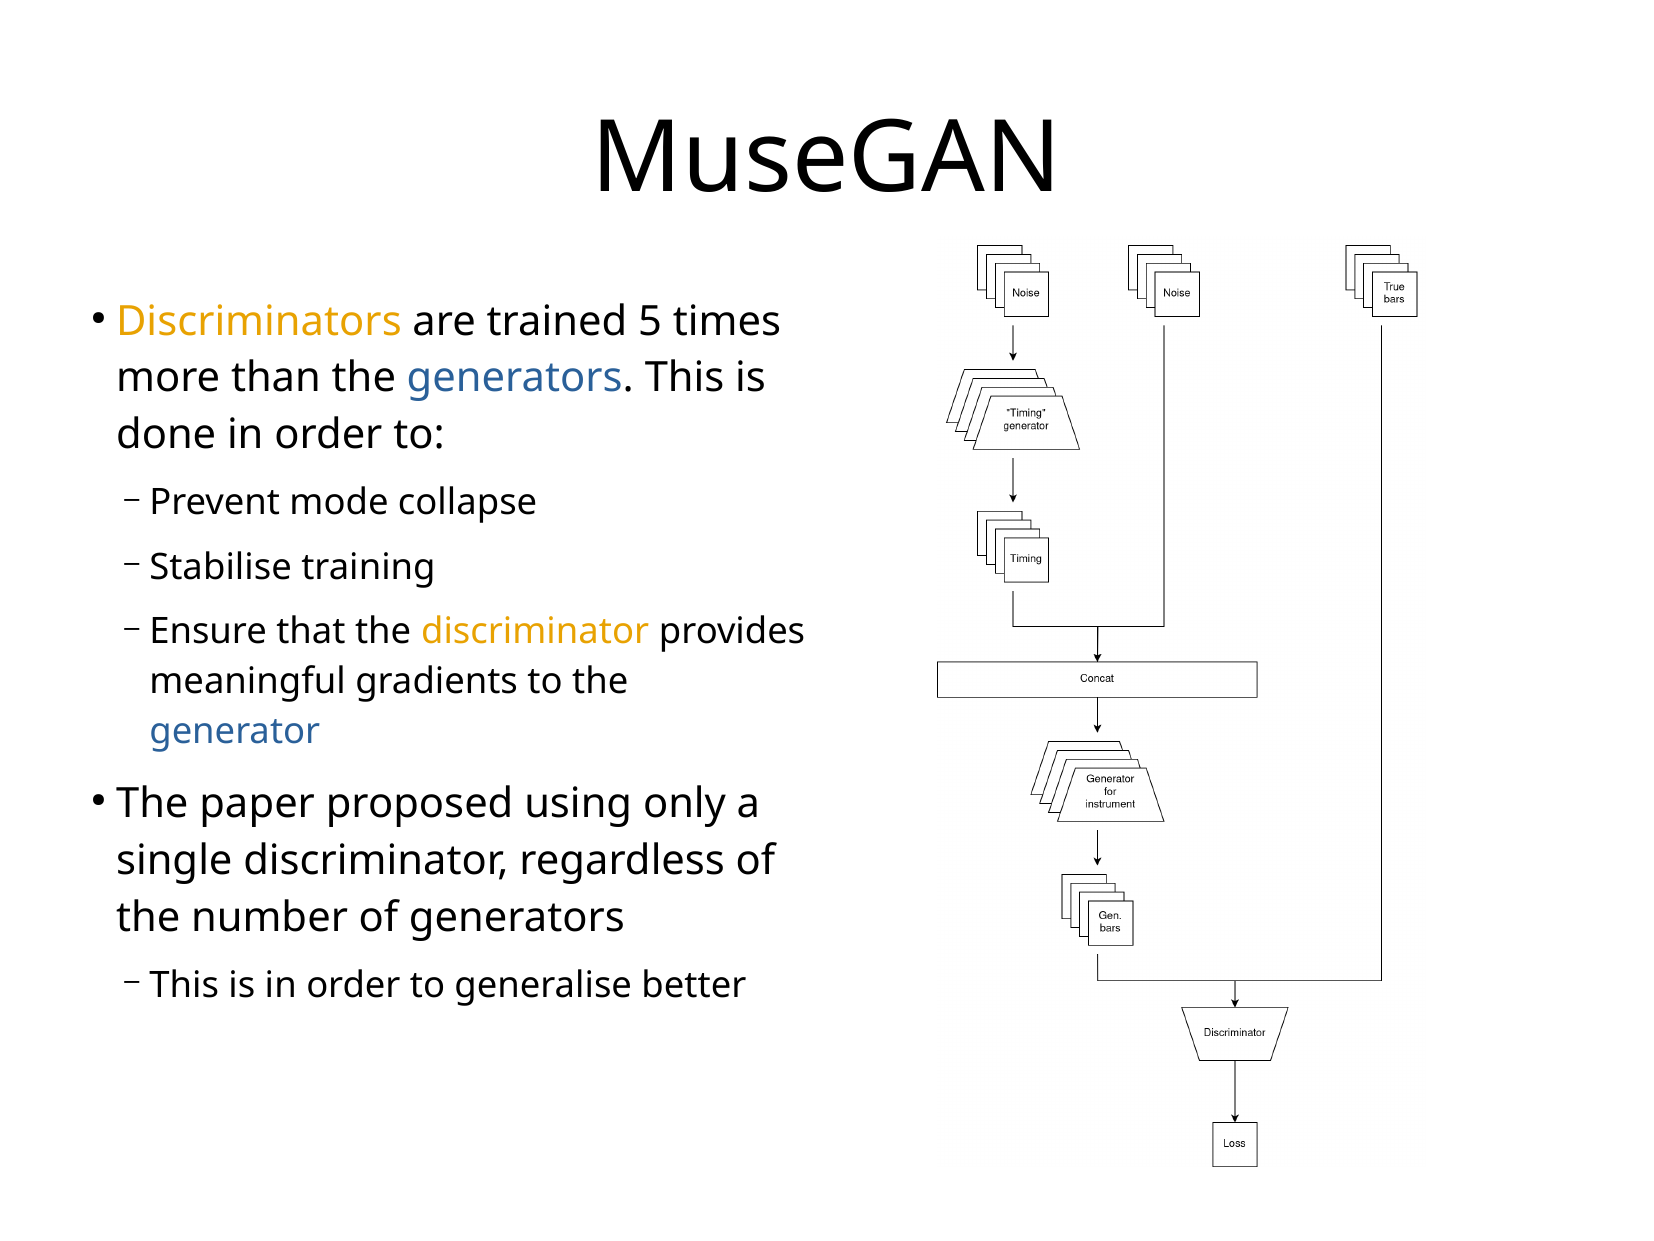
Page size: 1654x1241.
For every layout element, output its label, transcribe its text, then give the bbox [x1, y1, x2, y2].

list Discriminators are trained 5 times more than the generators. This is done in order to: Prevent mode collapse Stabilise training Ensure that the discriminator provides meaningful gradients to the generator The paper proposed using only a single discriminator, regardless of the number of generators This is in order to generalise better [82, 290, 809, 1010]
picture [937, 236, 1426, 1167]
title MuseGAN [82, 49, 1571, 257]
